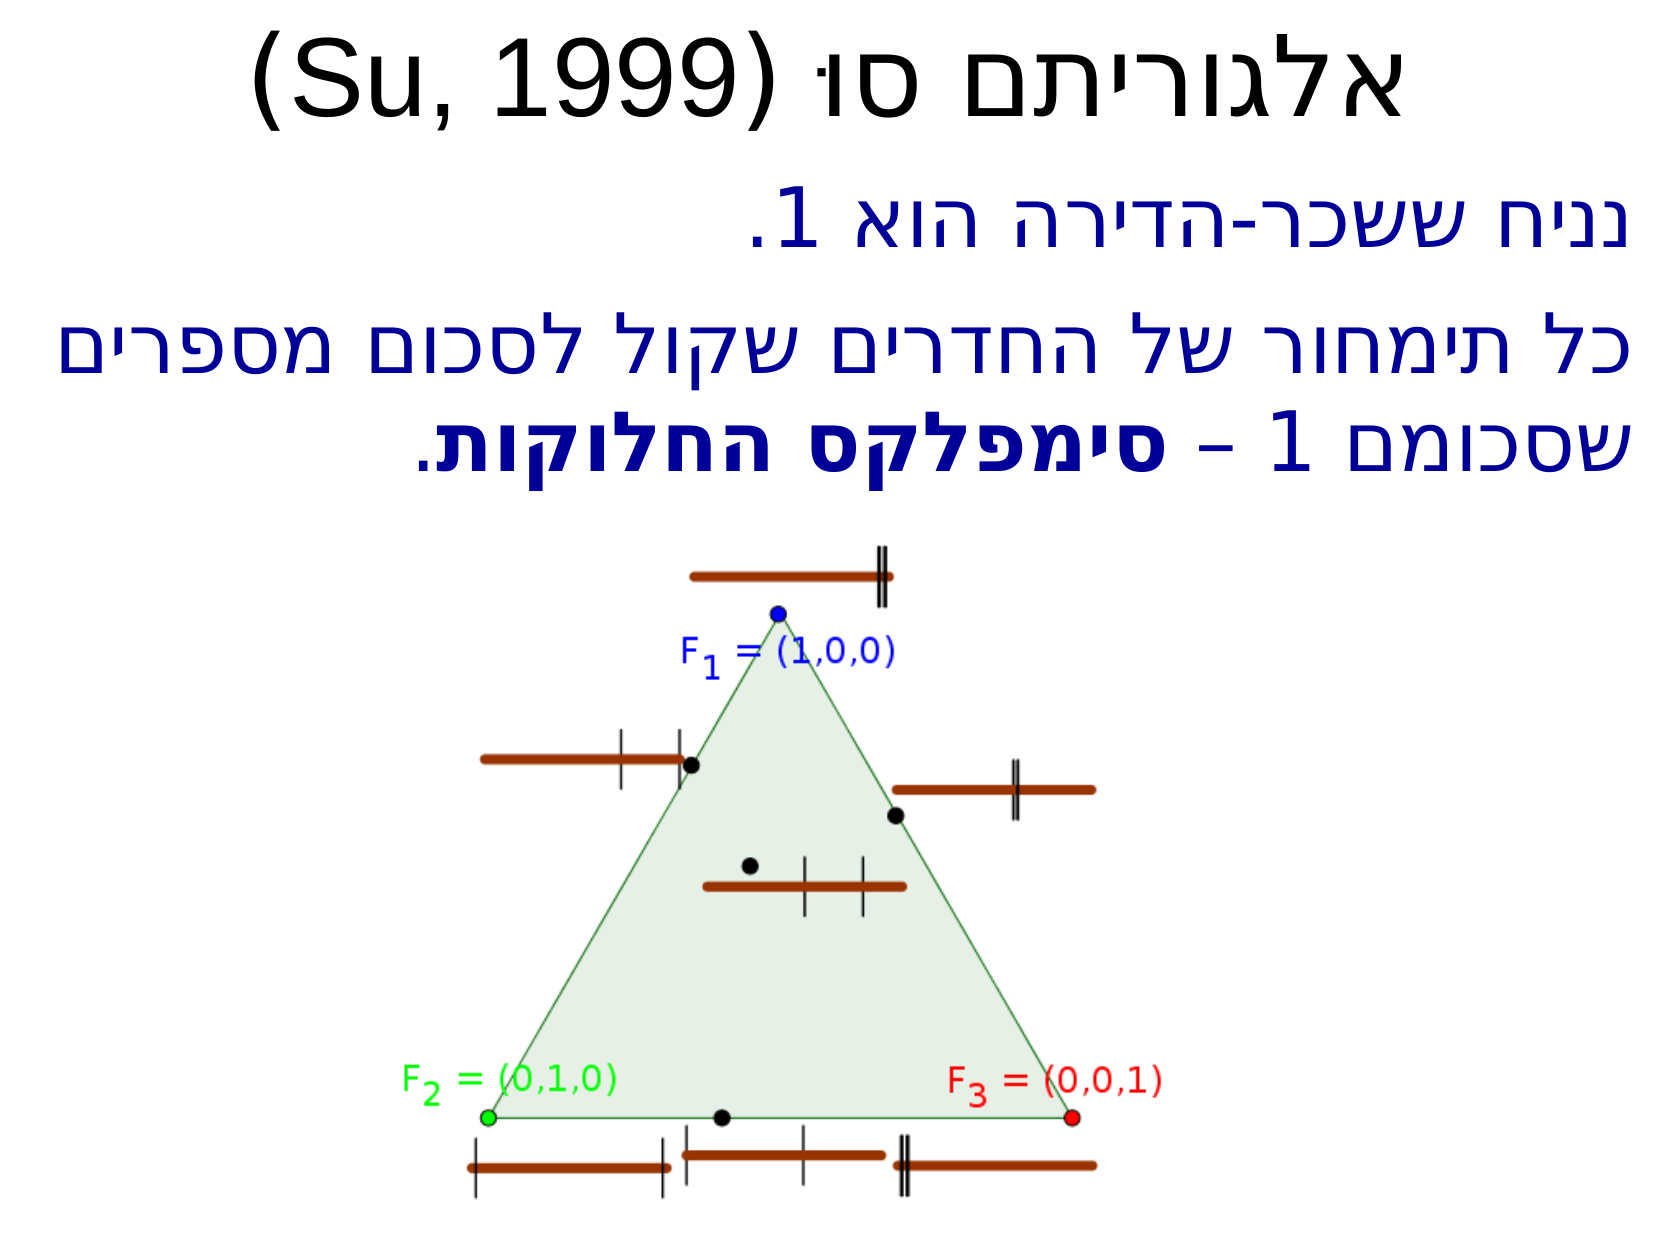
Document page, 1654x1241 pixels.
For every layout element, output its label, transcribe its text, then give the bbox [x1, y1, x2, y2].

list נניח ששכר-הדירה הוא 1. כל תימחור של החדרים שקול לסכום מספרים שסכומם 1 – סימפלקס החלוקות. [15, 170, 1636, 1216]
title אלגוריתם סוּ (Su, 1999) [2, 2, 1654, 153]
picture [390, 545, 1171, 1201]
